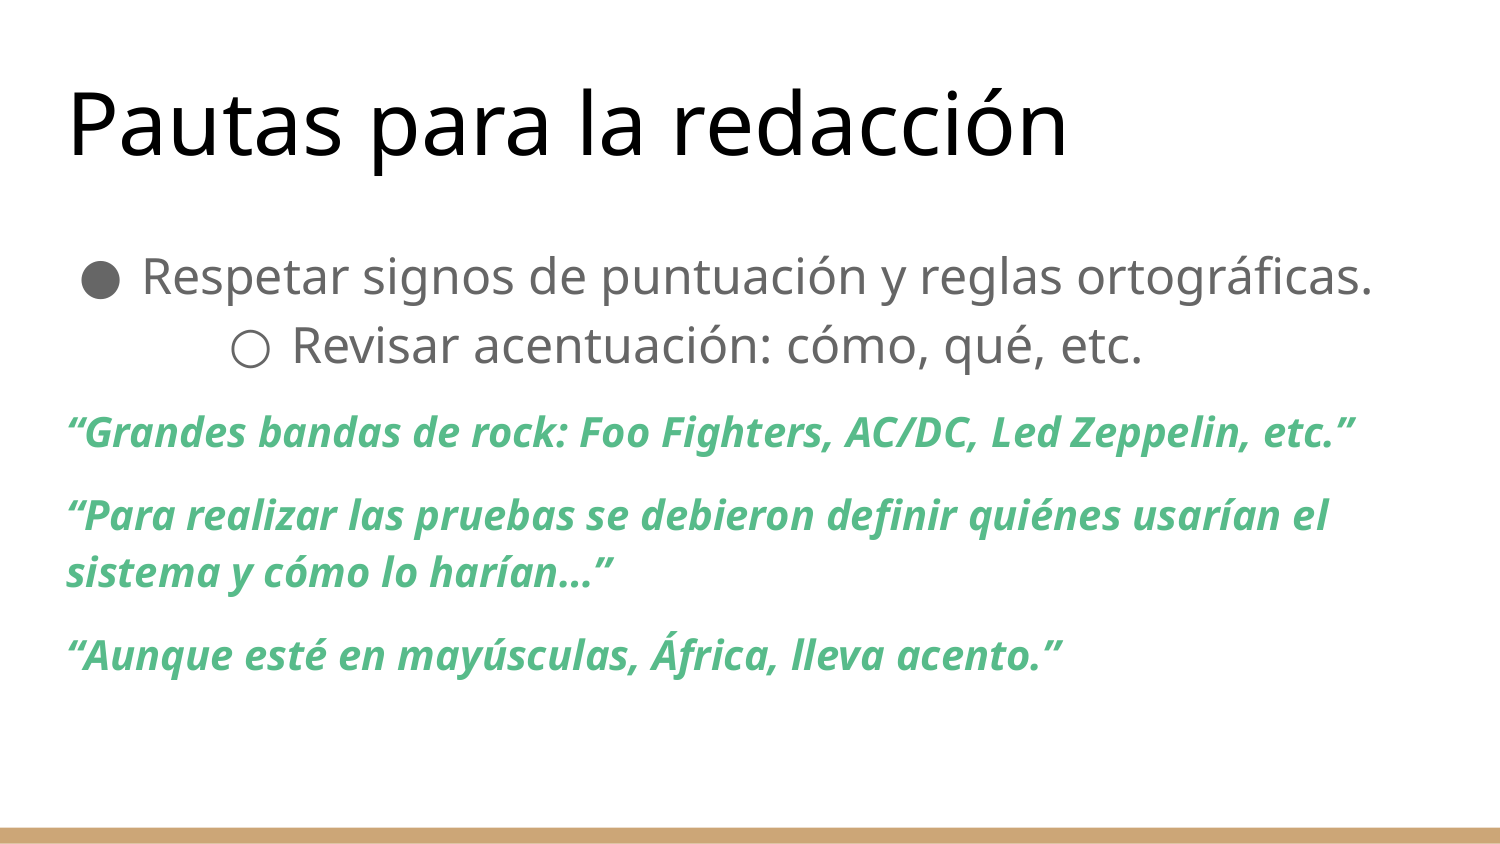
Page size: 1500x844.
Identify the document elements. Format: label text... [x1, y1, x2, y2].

title Pautas para la redacción [51, 51, 1449, 189]
list Respetar signos de puntuación y reglas ortográficas. Revisar acentuación: cómo, qué, etc. “Grandes bandas de rock: Foo Fighters, AC/DC, Led Zeppelin, etc.” “Para realizar las pruebas se debieron definir quiénes usarían el sistema y cómo lo harían…” “Aunque esté en mayúsculas, África, lleva acento.” [51, 220, 1449, 808]
